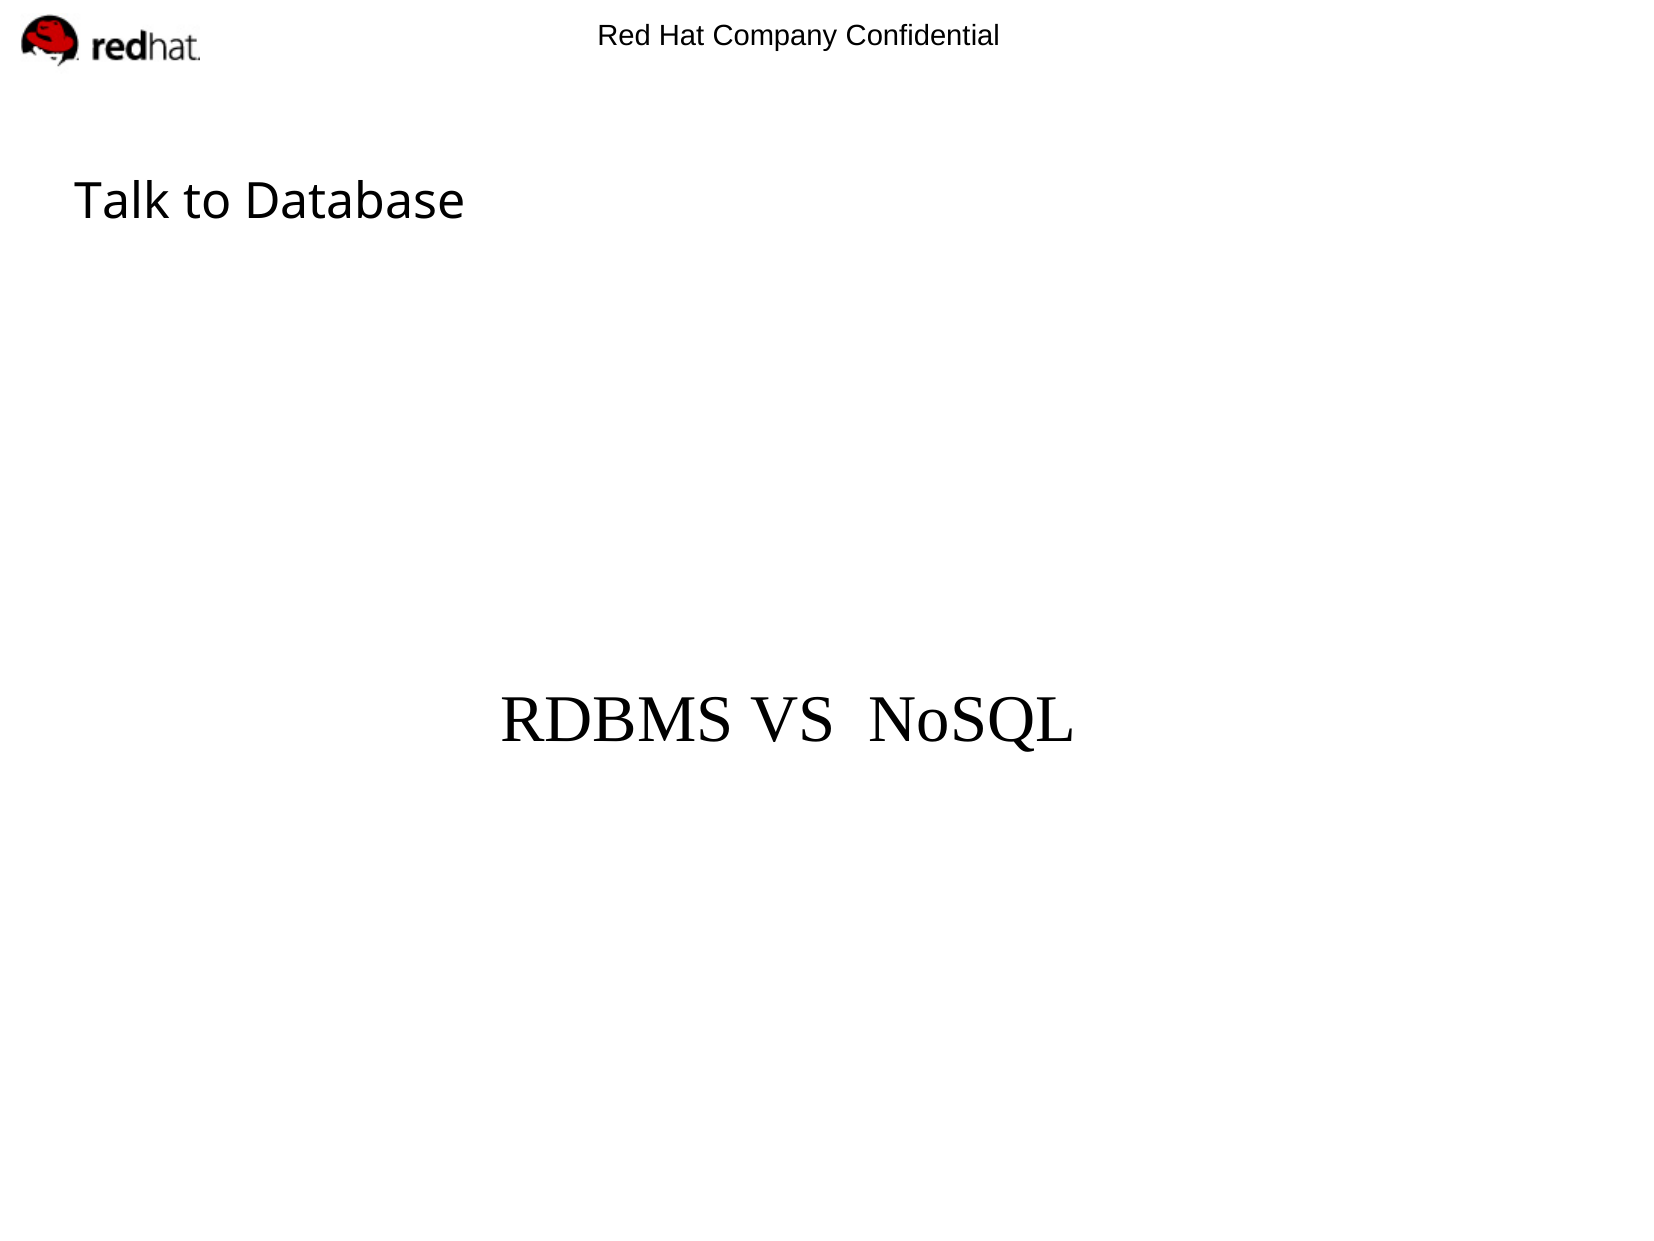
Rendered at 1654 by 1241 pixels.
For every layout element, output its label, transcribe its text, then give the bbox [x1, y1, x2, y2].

title Talk to Database [74, 140, 1506, 259]
subtitle RDBMS VS NoSQL [77, 264, 1500, 1174]
picture [20, 13, 200, 74]
